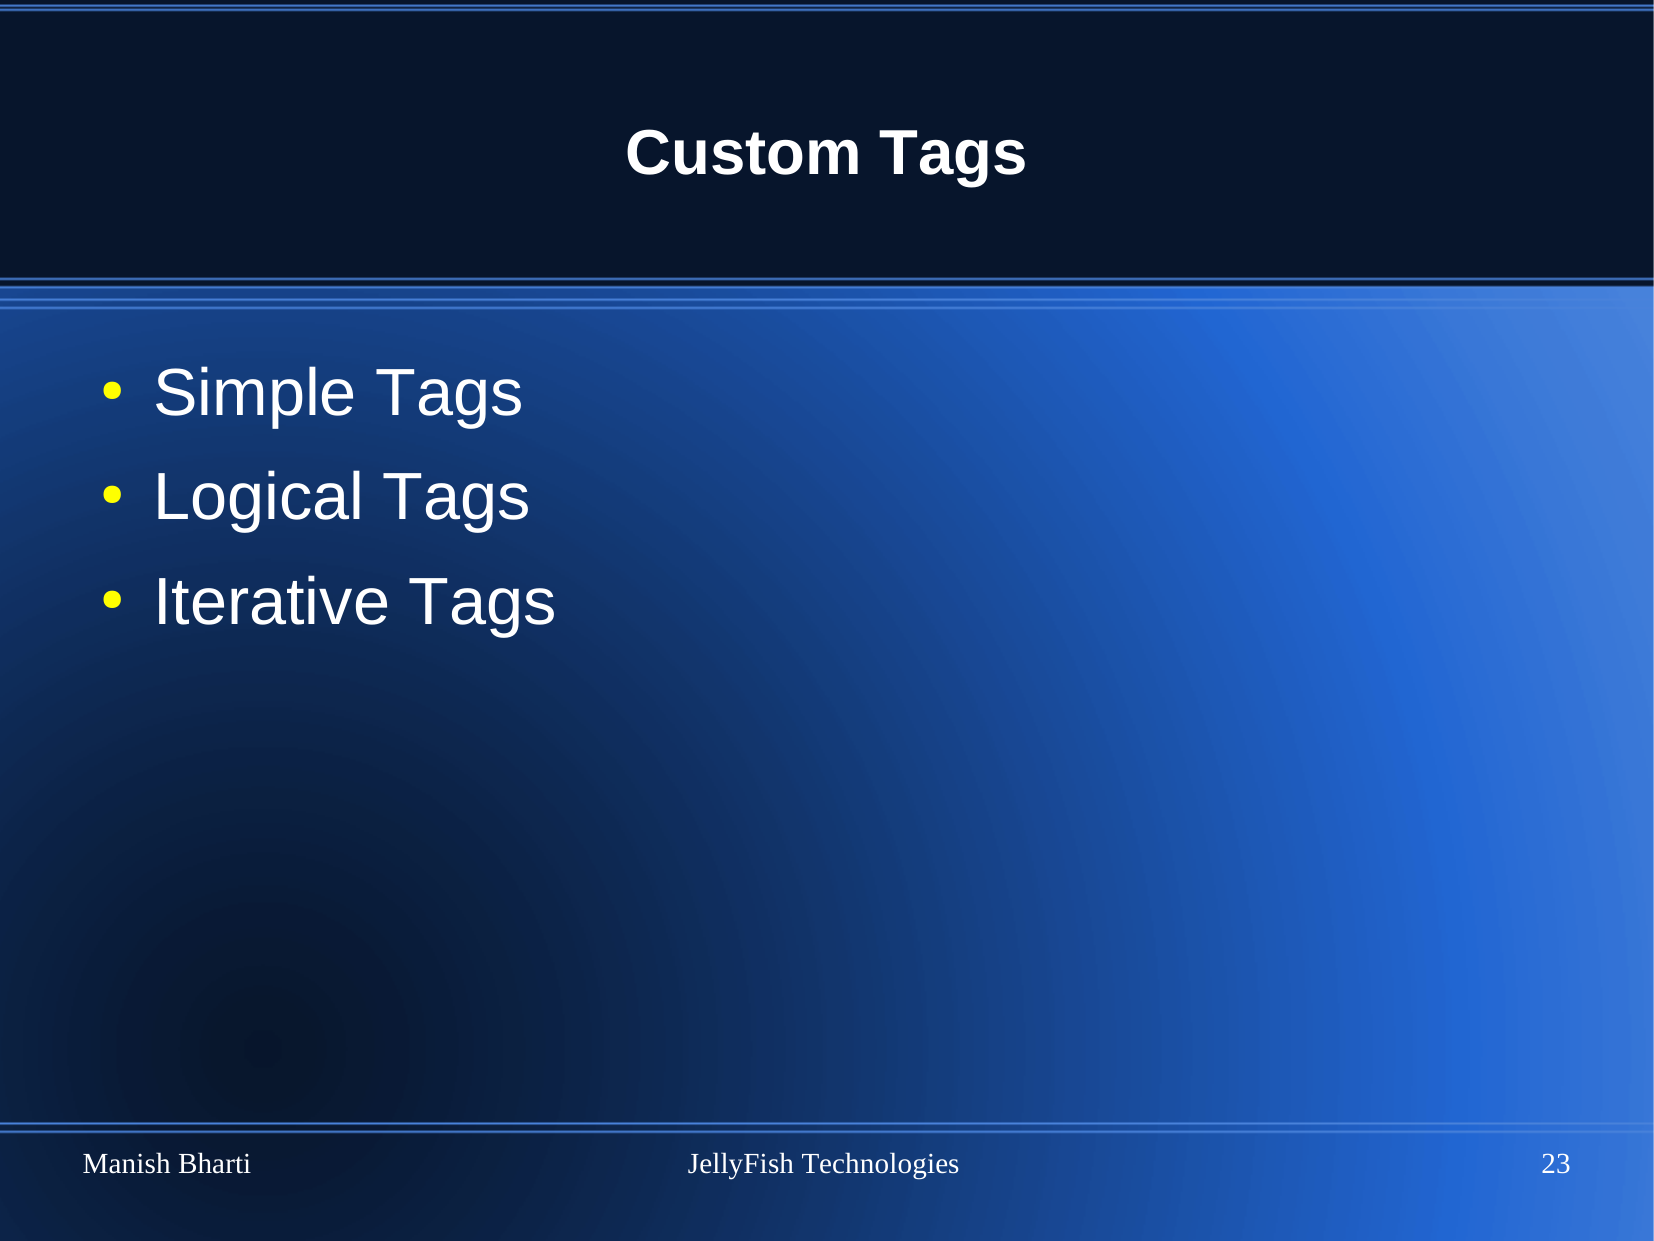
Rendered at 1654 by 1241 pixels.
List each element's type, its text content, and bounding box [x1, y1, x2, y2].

list Simple Tags Logical Tags Iterative Tags [82, 355, 1571, 1075]
title Custom Tags [82, 49, 1571, 257]
picture [0, 0, 1654, 1241]
